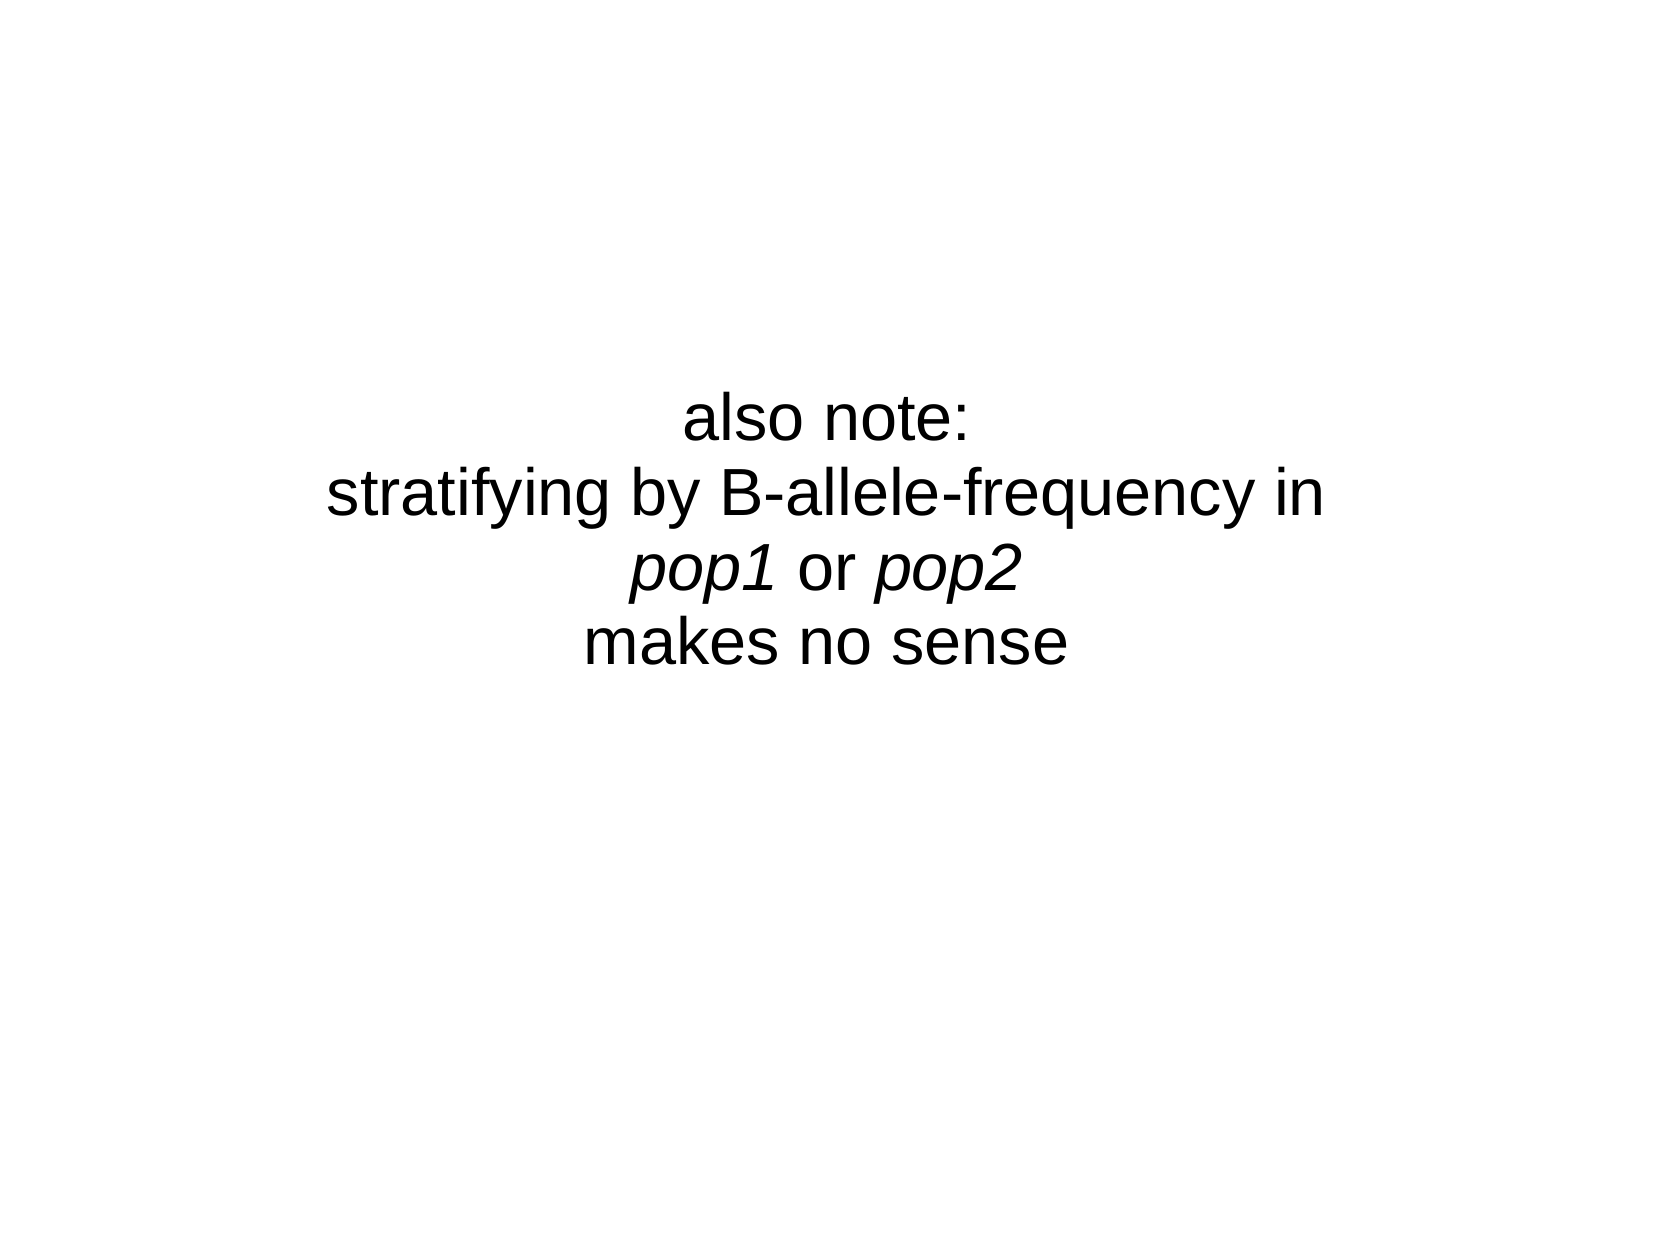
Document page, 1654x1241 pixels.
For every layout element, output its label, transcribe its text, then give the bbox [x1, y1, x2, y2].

text_box also note: stratifying by B-allele-frequency in pop1 or pop2 makes no sense [82, 49, 1571, 1010]
